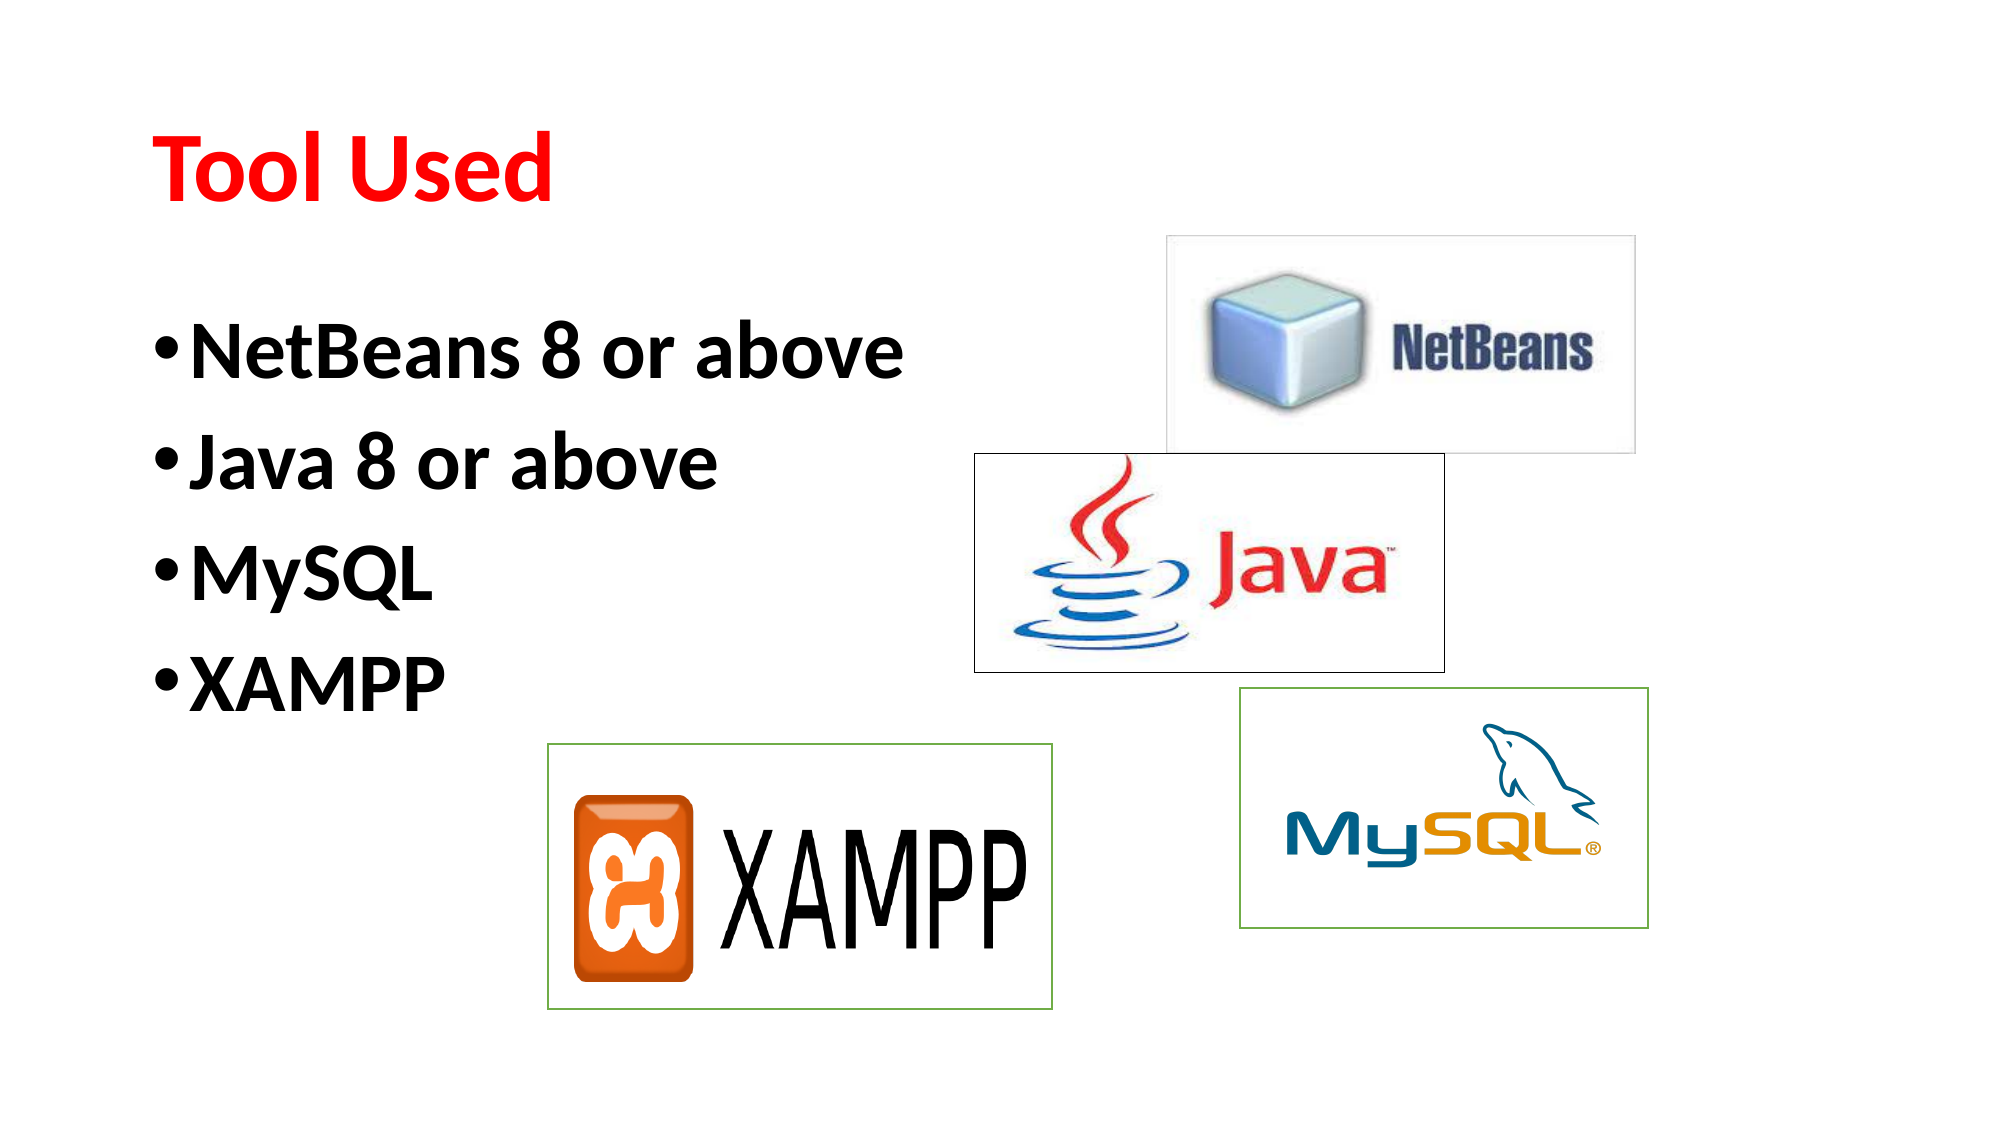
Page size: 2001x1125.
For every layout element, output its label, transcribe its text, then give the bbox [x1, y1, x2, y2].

picture [574, 795, 1026, 982]
picture [1166, 235, 1636, 454]
list NetBeans 8 or above Java 8 or above MySQL XAMPP [137, 299, 1863, 1125]
title Tool Used [137, 59, 1863, 278]
text_box [1240, 916, 1648, 928]
picture [1240, 675, 1648, 916]
picture [975, 454, 1444, 672]
